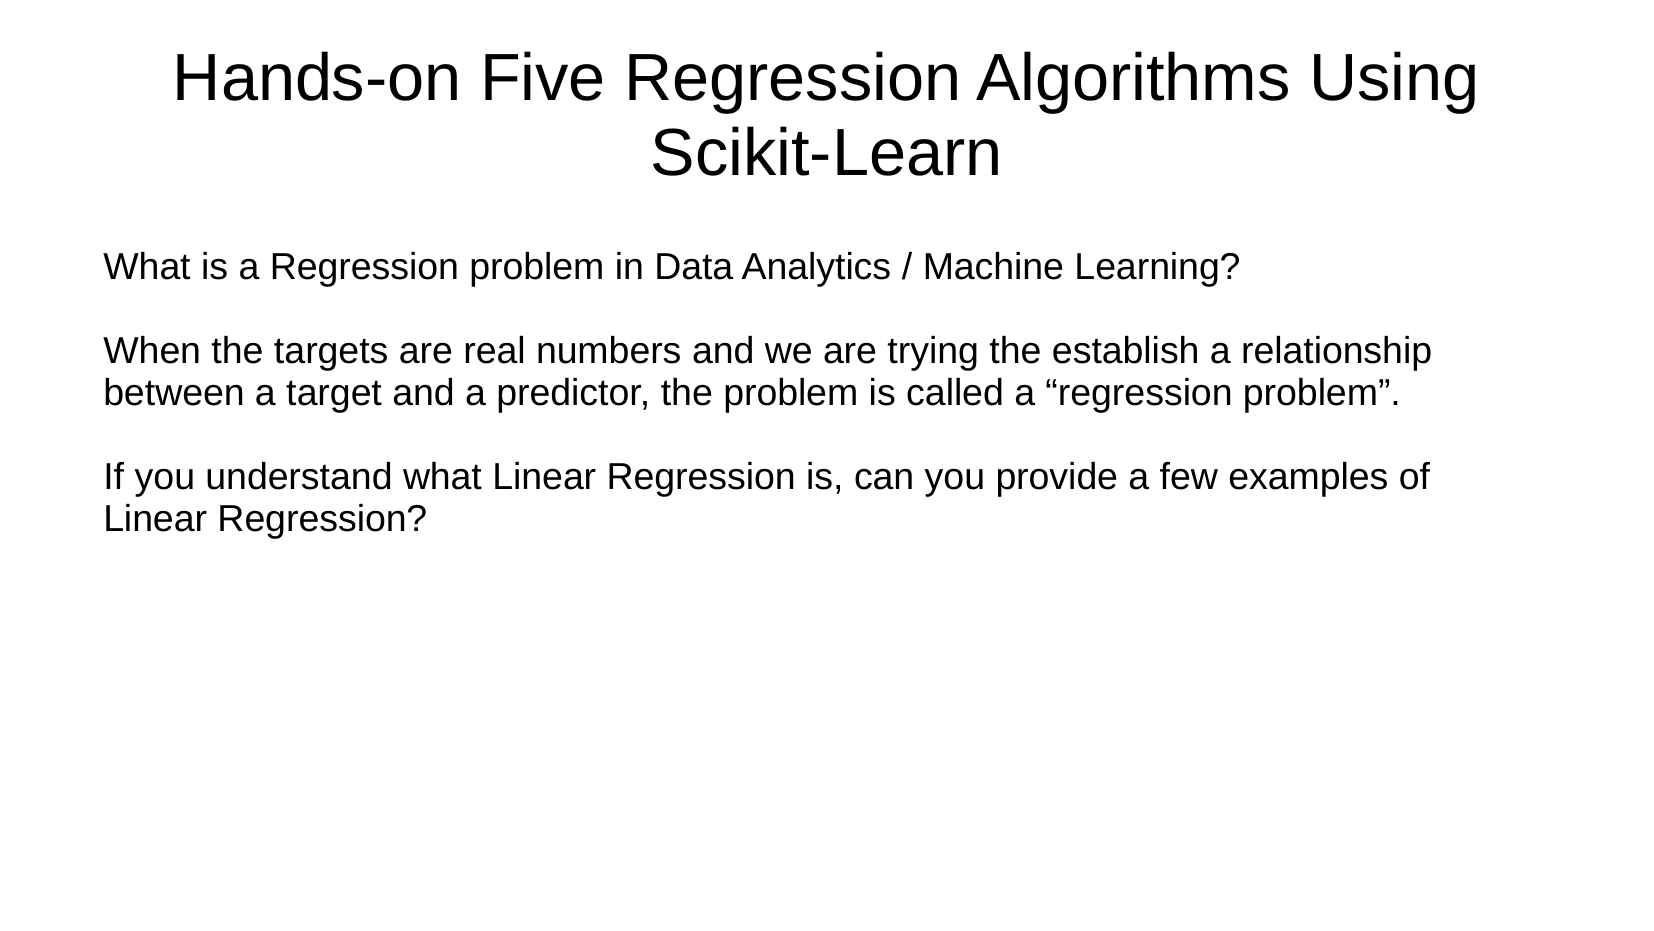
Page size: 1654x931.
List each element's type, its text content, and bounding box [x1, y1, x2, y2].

text_box What is a Regression problem in Data Analytics / Machine Learning? When the targets are real numbers and we are trying the establish a relationship between a target and a predictor, the problem is called a “regression problem”. If you understand what Linear Regression is, can you provide a few examples of Linear Regression? [88, 238, 1536, 800]
title Hands-on Five Regression Algorithms Using Scikit-Learn [82, 37, 1571, 193]
